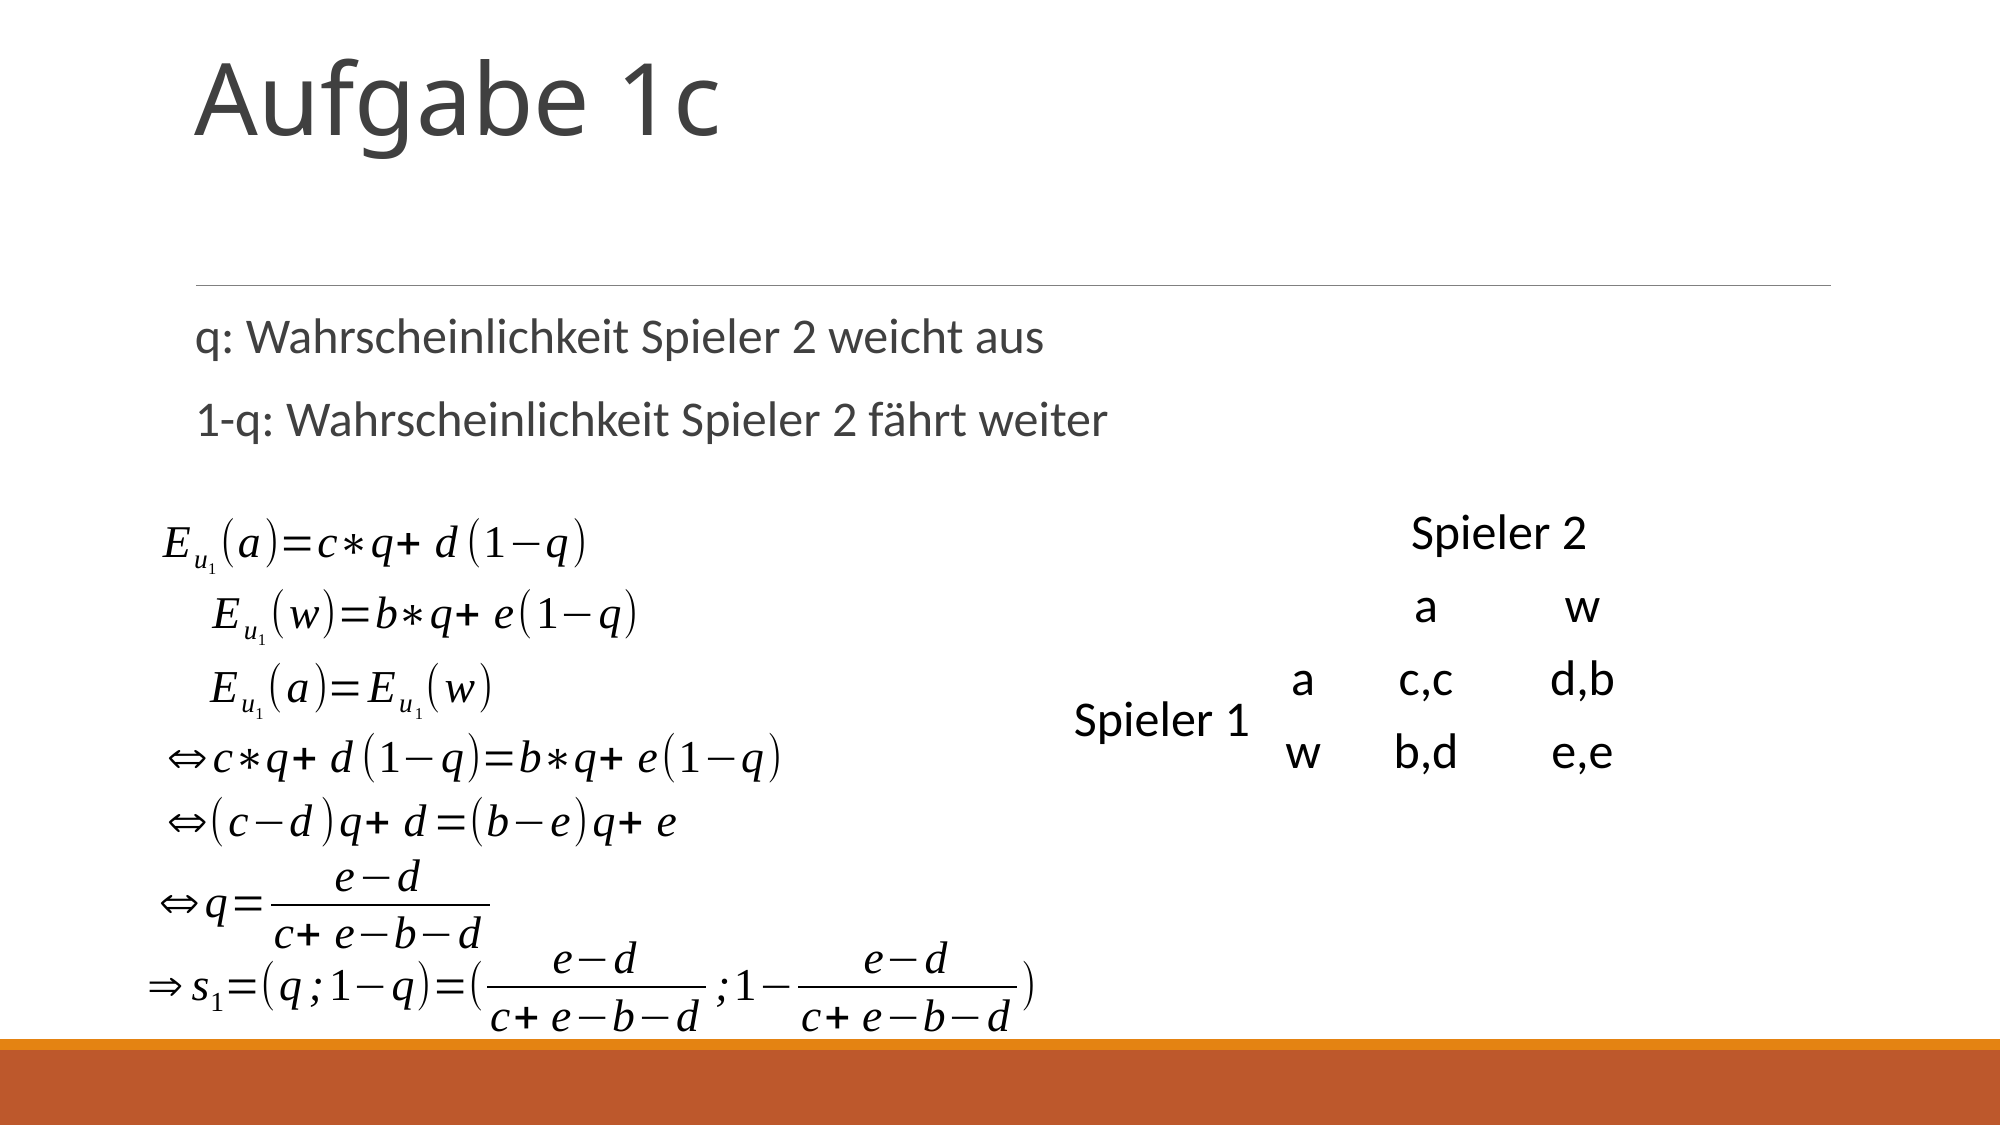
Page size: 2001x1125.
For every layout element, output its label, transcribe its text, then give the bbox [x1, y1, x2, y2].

list q: Wahrscheinlichkeit Spieler 2 weicht aus 1-q: Wahrscheinlichkeit Spieler 2 fährt weiter [180, 302, 1831, 963]
table_cell d,b [1509, 651, 1655, 724]
table_cell e,e [1509, 724, 1655, 797]
table_cell w [1264, 724, 1343, 797]
title Aufgabe 1c [180, 47, 1830, 285]
table_cell w [1509, 578, 1655, 651]
table_cell c,c [1343, 651, 1509, 724]
chart [159, 795, 684, 848]
table_header [1068, 505, 1343, 651]
chart [203, 587, 645, 650]
table_header Spieler 2 [1343, 505, 1655, 578]
chart [159, 732, 789, 785]
chart [153, 517, 593, 579]
table_cell a [1264, 651, 1343, 724]
table_cell b,d [1343, 724, 1509, 797]
table_cell Spieler 1 [1068, 651, 1264, 797]
table_cell a [1343, 578, 1509, 651]
chart [141, 850, 1043, 1042]
chart [200, 661, 500, 724]
